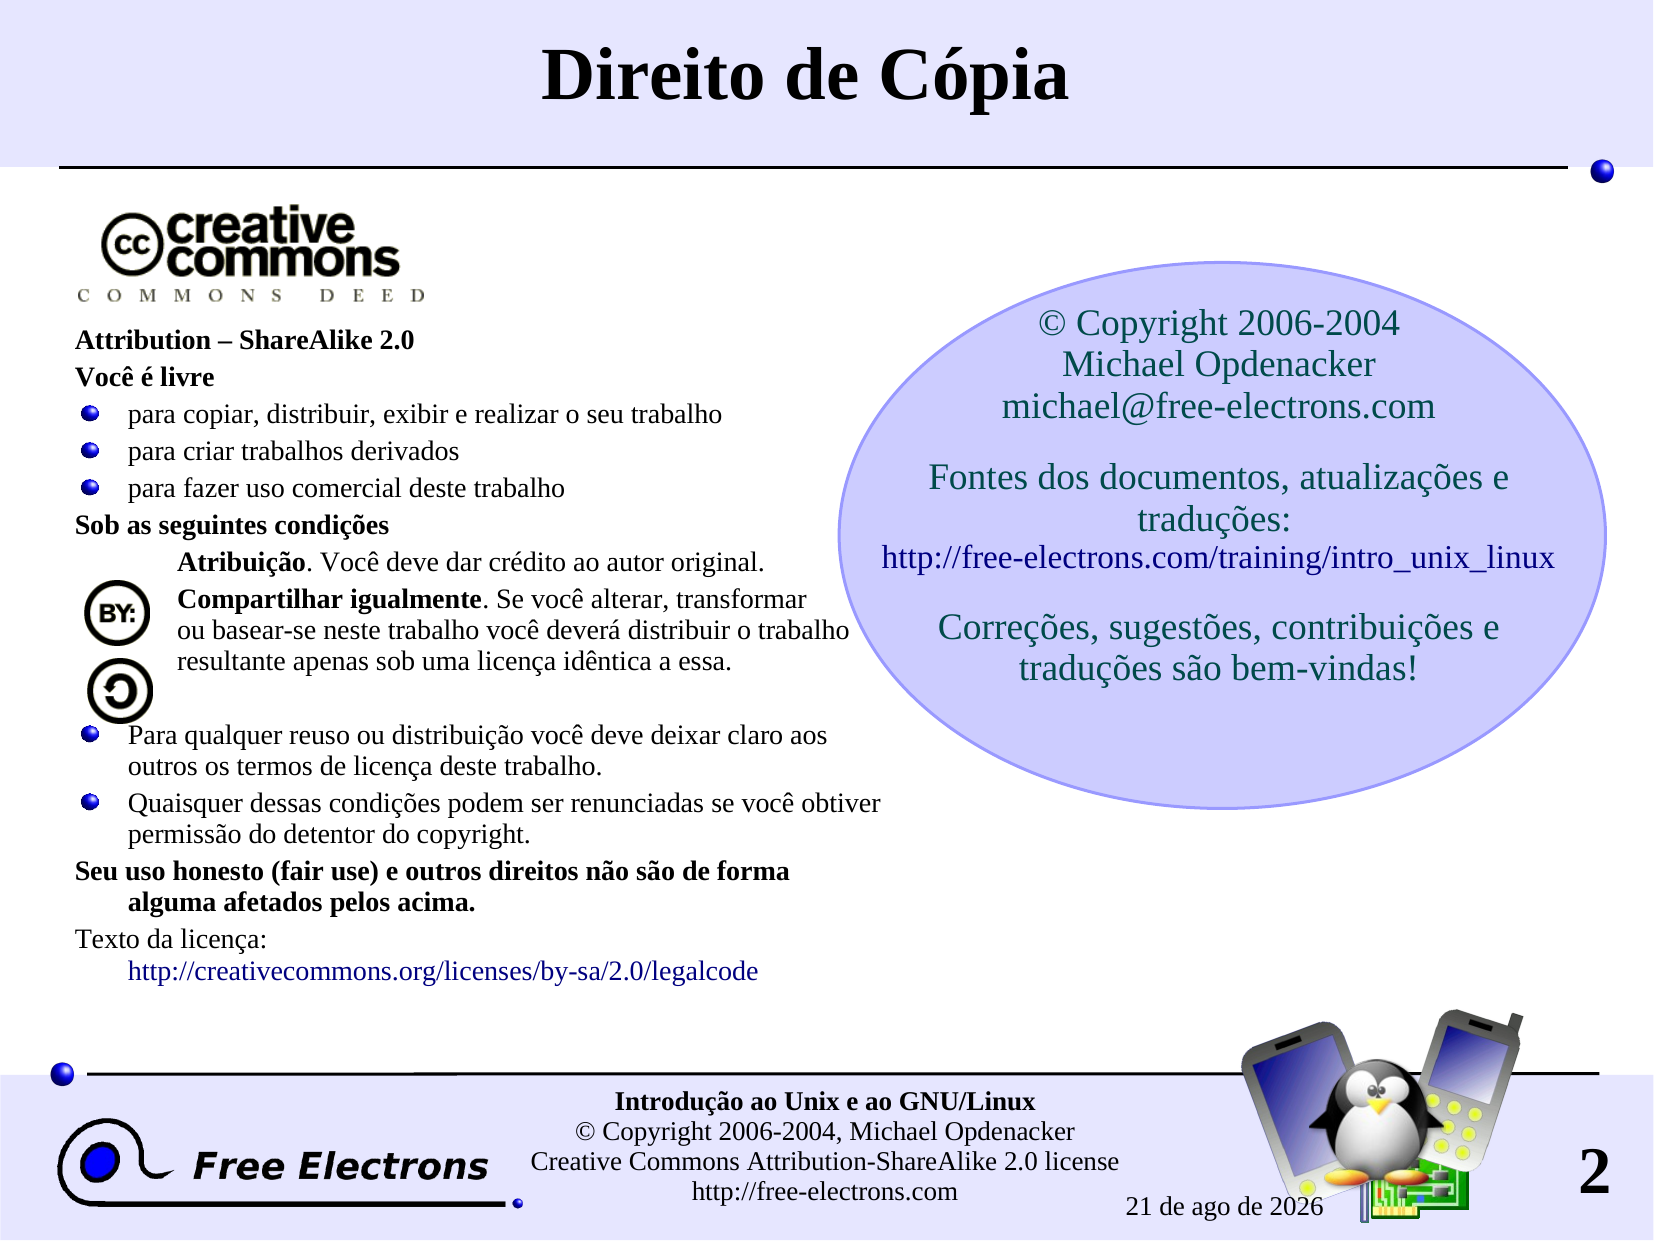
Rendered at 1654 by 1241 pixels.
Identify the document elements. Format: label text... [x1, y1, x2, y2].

text_box [1025, 262, 1419, 301]
title Direito de Cópia [60, 12, 1551, 138]
picture [78, 204, 424, 303]
text_box [947, 726, 1497, 809]
picture [87, 658, 153, 724]
picture [50, 1107, 527, 1216]
list Attribution – ShareAlike 2.0 Você é livre para copiar, distribuir, exibir e realizar o seu trabalho para criar trabalhos derivados para fazer uso comercial deste trabalho Sob as seguintes condições Atribuição. Você deve dar crédito ao autor original. Compartilhar igualmente. Se você alterar, transformar ou basear-se neste trabalho você deverá distribuir o trabalho resultante apenas sob uma licença idêntica a essa. Para qualquer reuso ou distribuição você deve deixar claro aos outros os termos de licença deste trabalho. Quaisquer dessas condições podem ser renunciadas se você obtiver permissão do detentor do copyright. Seu uso honesto (fair use) e outros direitos não são de forma alguma afetados pelos acima. Texto da licença:http://creativecommons.org/licenses/by-sa/2.0/legalcode [56, 324, 884, 1063]
picture [1286, 1198, 1293, 1214]
text_box [1557, 402, 1606, 669]
list © Copyright 2006-2004 Michael Opdenacker michael@free-electrons.com Fontes dos documentos, atualizações e traduções: http://free-electrons.com/training/intro_unix_linux Correções, sugestões, contribuições e traduções são bem-vindas! [863, 301, 1557, 726]
picture [1225, 983, 1538, 1241]
text_box [839, 440, 863, 631]
picture [84, 580, 150, 646]
